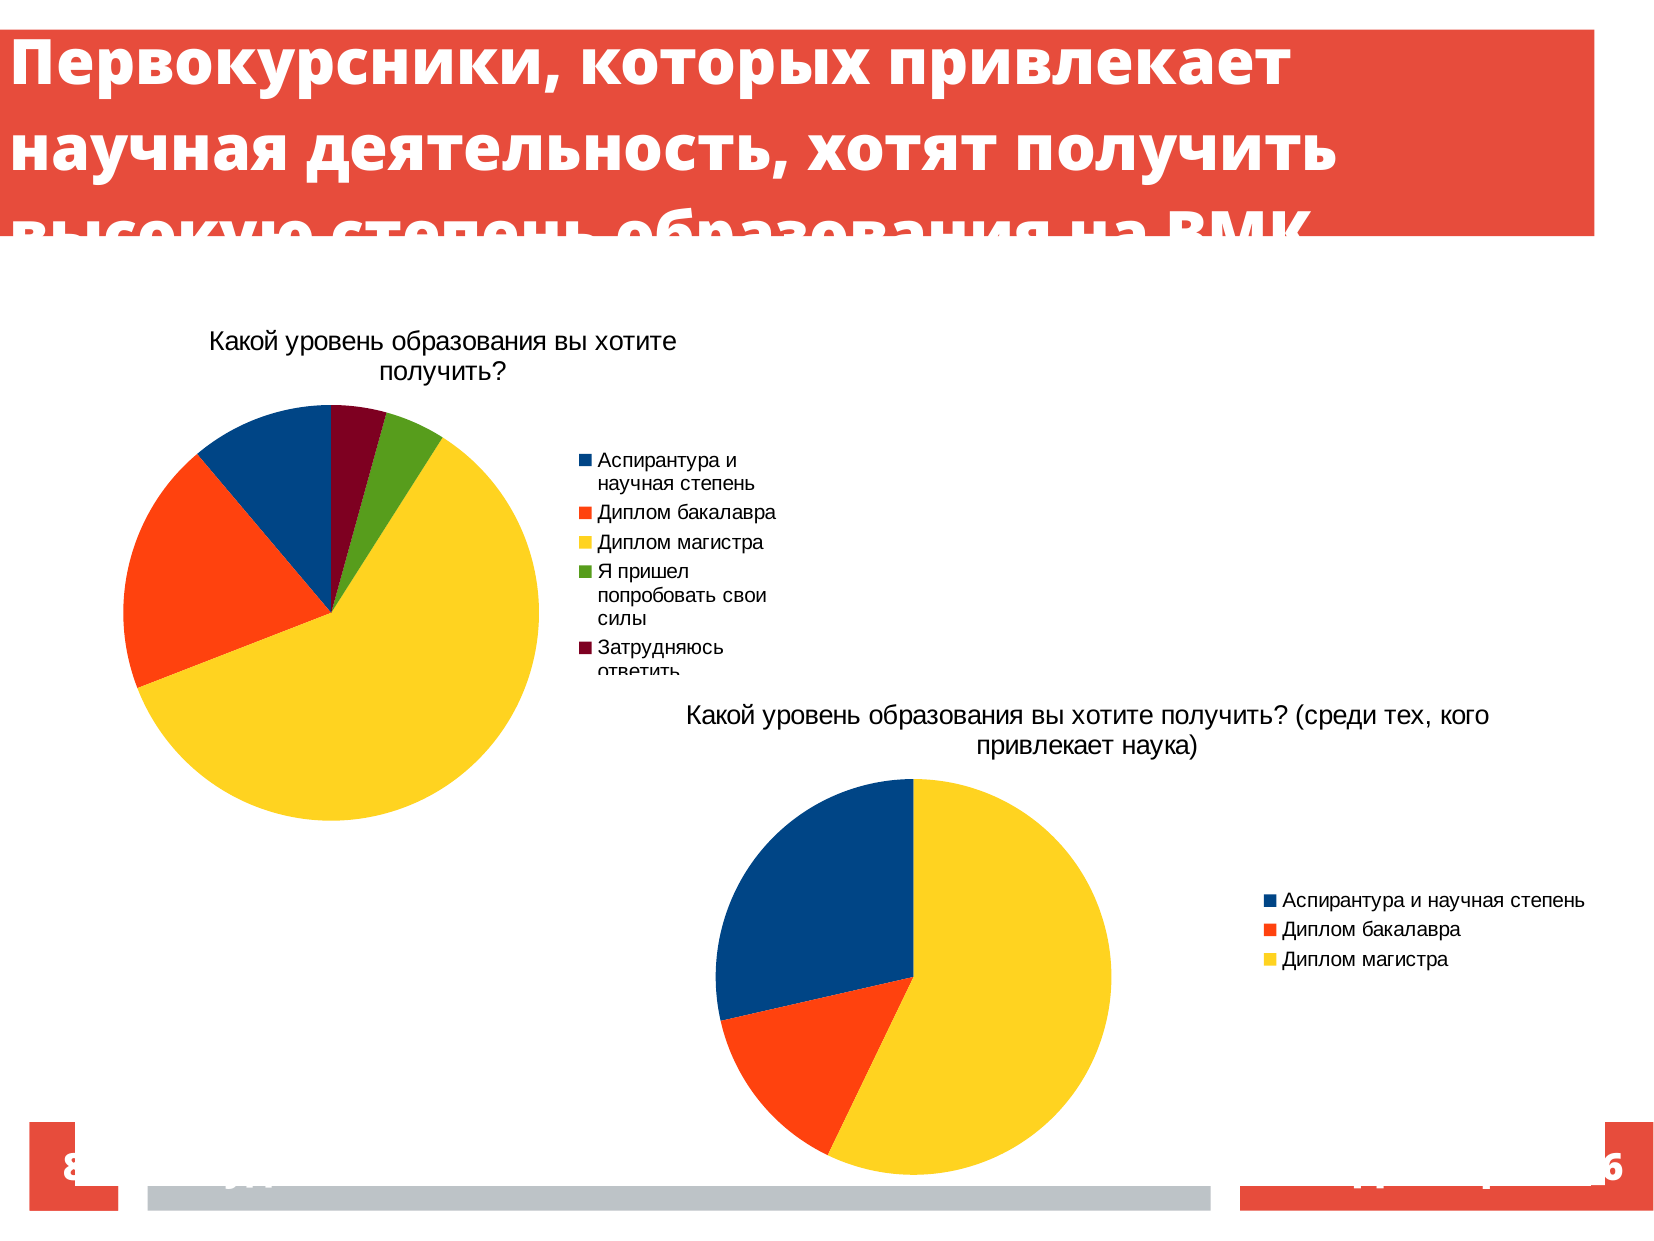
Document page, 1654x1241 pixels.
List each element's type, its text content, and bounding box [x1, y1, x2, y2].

title Первокурсники, которых привлекает научная деятельность, хотят получить высокую степень образования на ВМК [0, 18, 1486, 244]
text_box [75, 285, 1591, 1186]
chart [90, 300, 1605, 1186]
